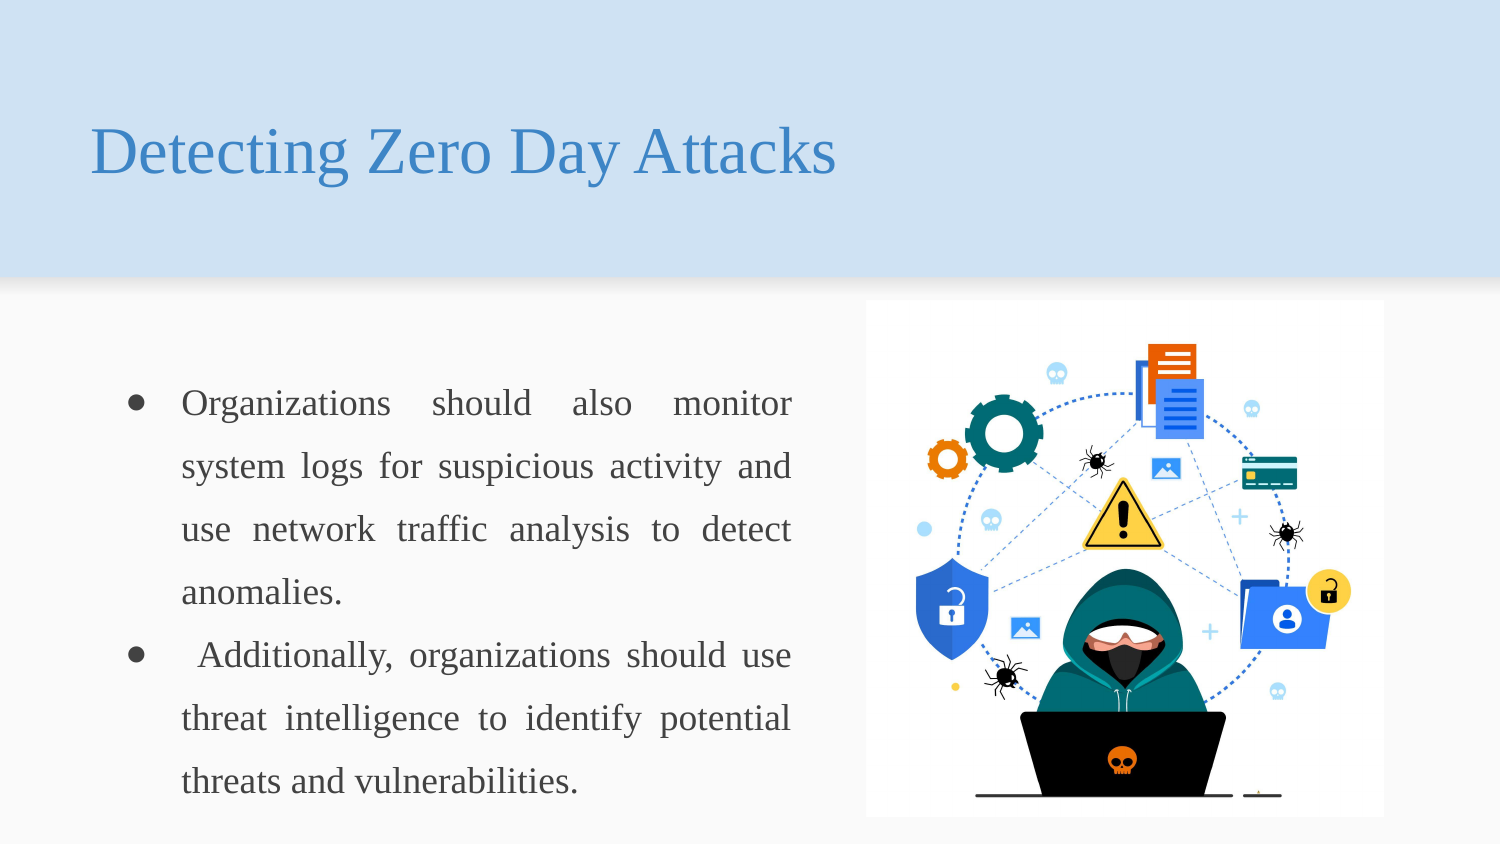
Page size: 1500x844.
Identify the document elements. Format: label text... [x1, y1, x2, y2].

picture [866, 300, 1384, 817]
text_box [0, 0, 1500, 278]
title Detecting Zero Day Attacks [75, 75, 1425, 202]
list Organizations should also monitor system logs for suspicious activity and use network traffic analysis to detect anomalies. Additionally, organizations should use threat intelligence to identify potential threats and vulnerabilities. [91, 345, 808, 790]
